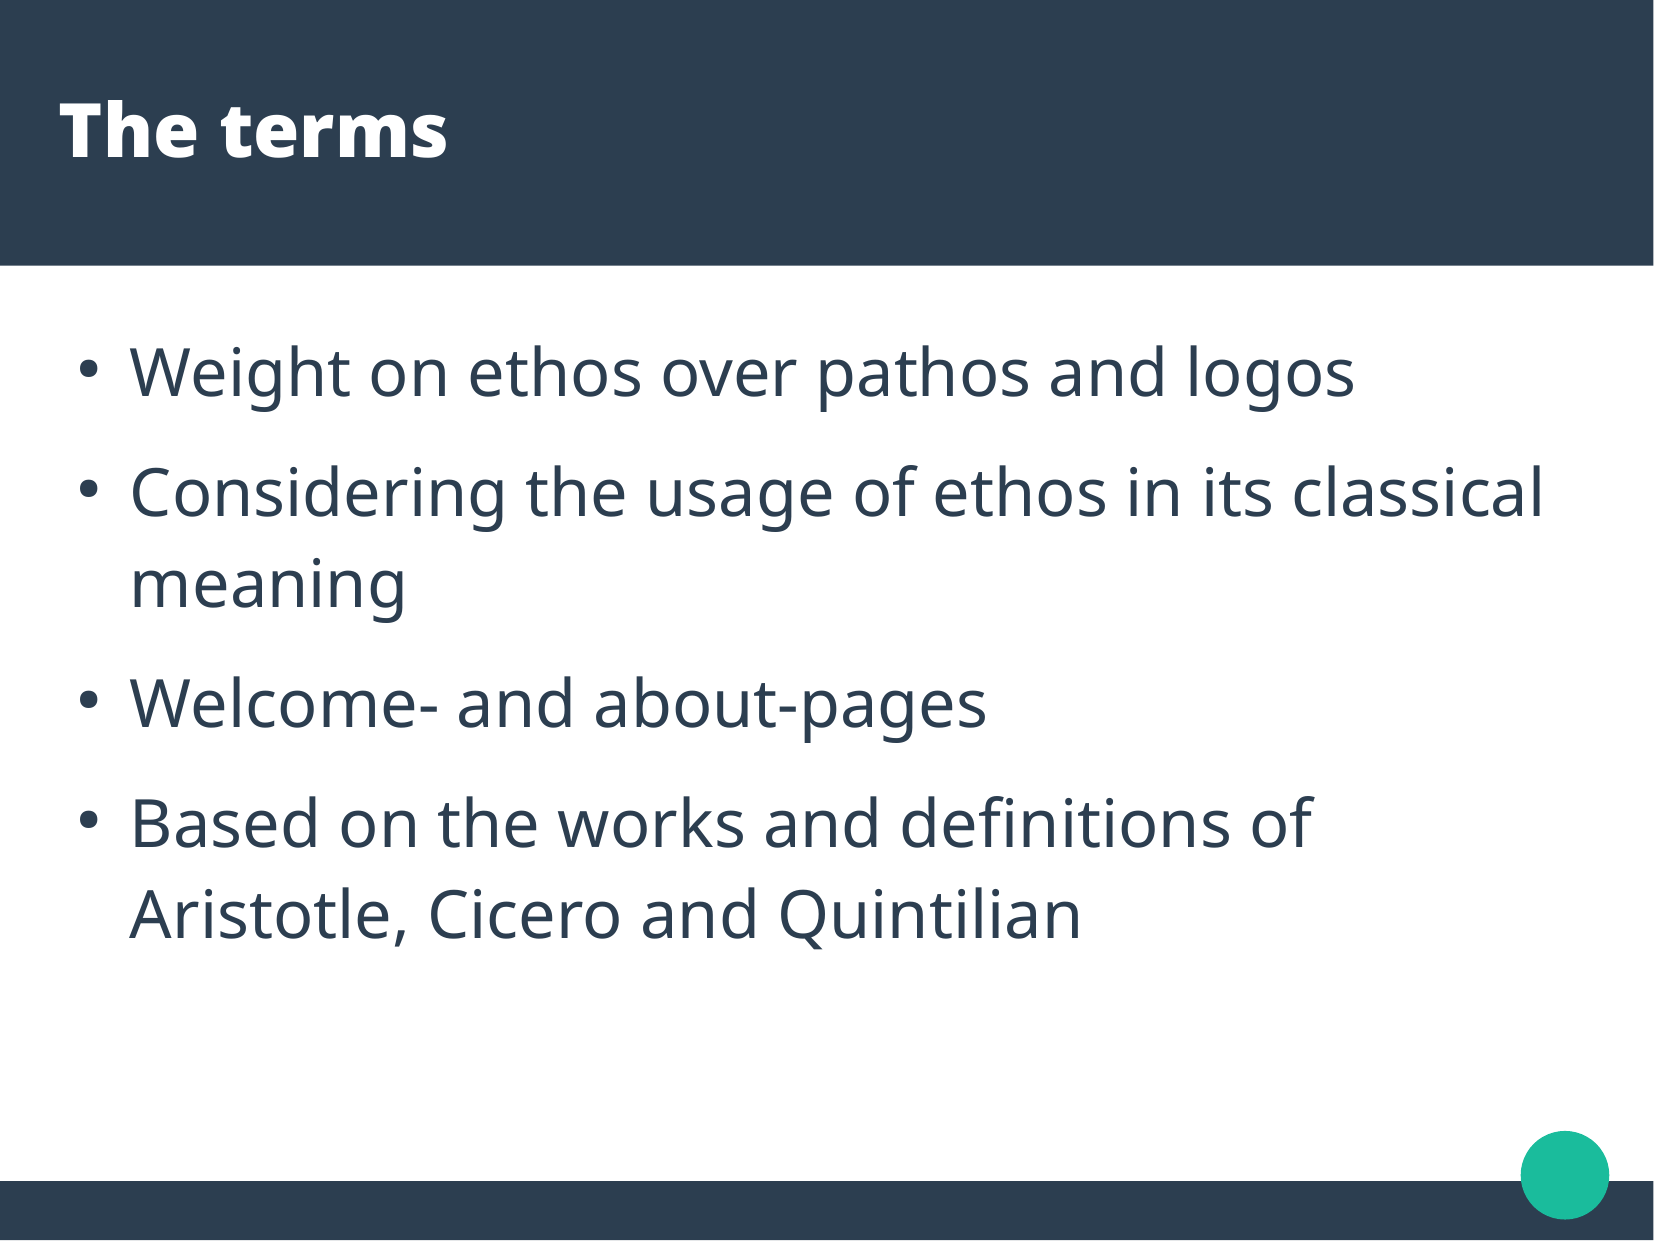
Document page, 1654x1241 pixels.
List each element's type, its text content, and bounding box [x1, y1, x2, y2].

list Weight on ethos over pathos and logos Considering the usage of ethos in its classical meaning Welcome- and about-pages Based on the works and definitions of Aristotle, Cicero and Quintilian [59, 324, 1595, 1152]
title The terms [59, 49, 1595, 207]
